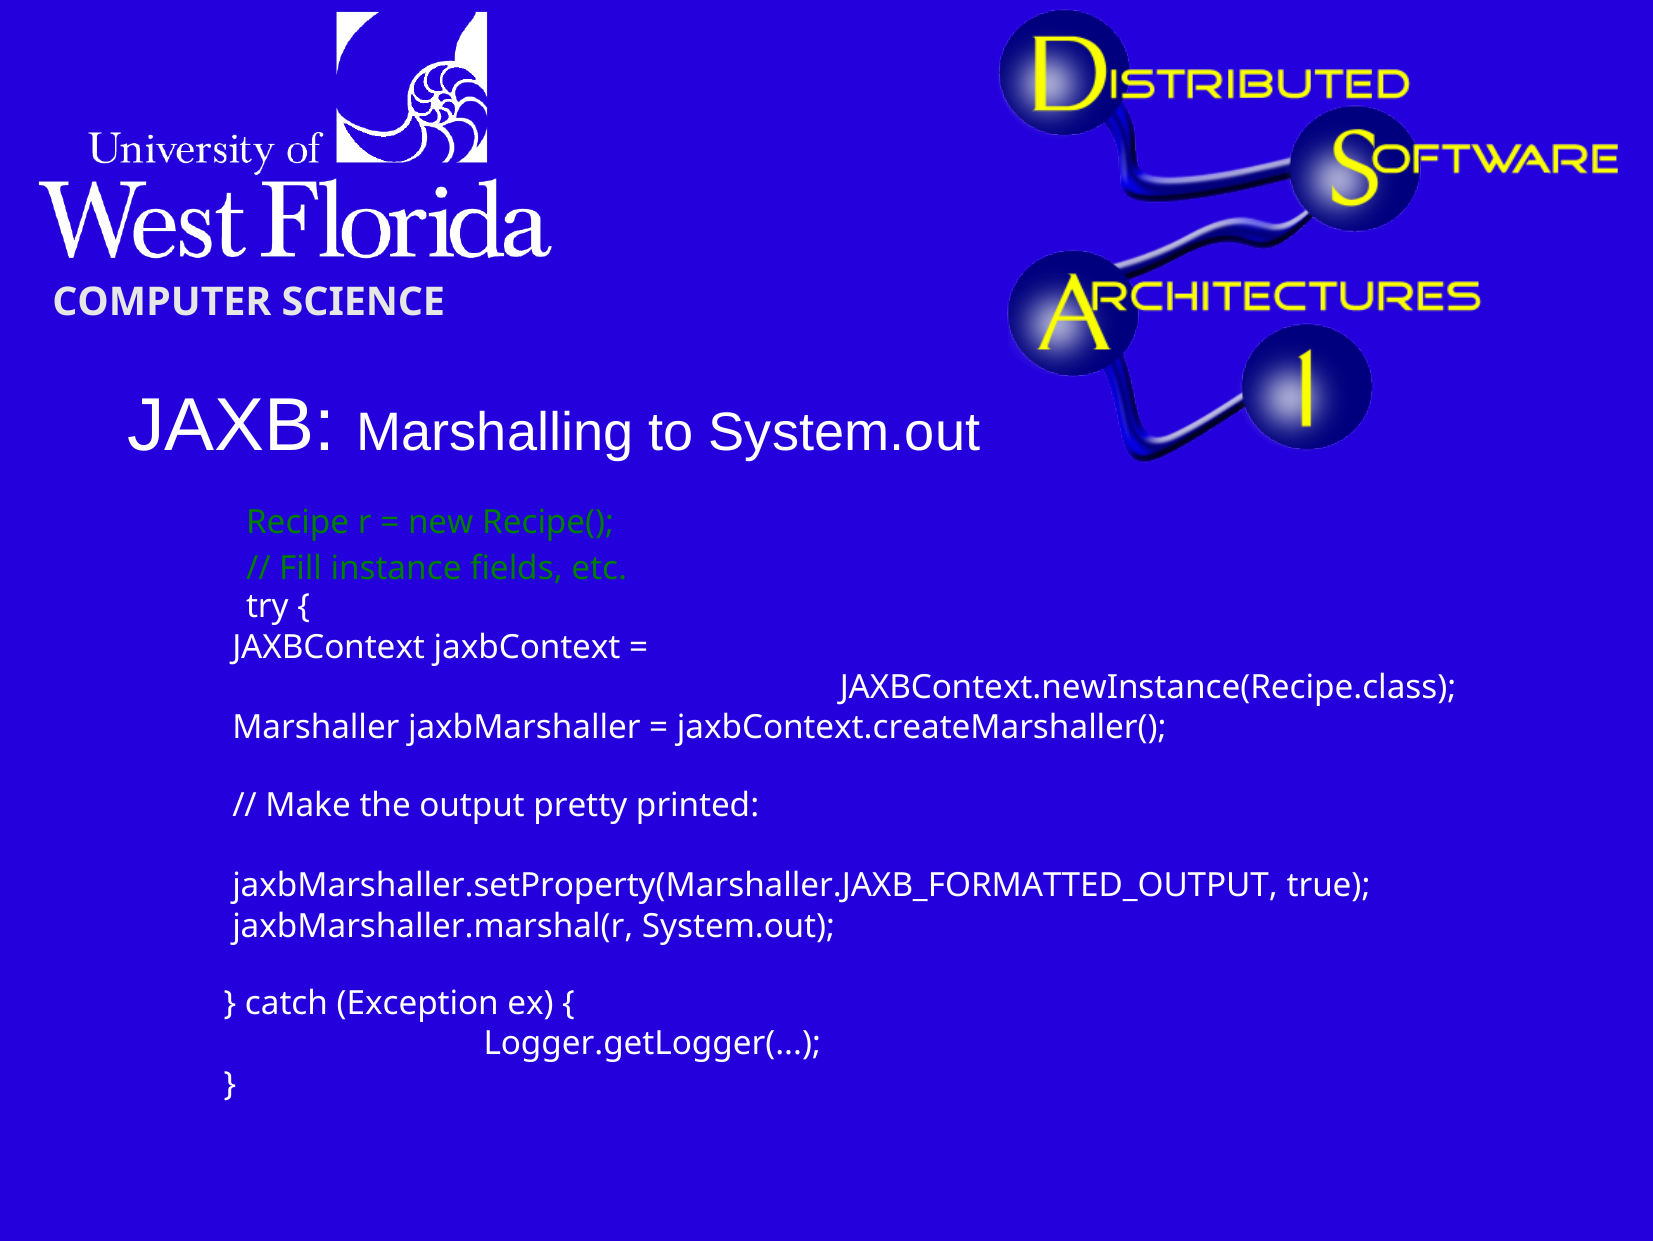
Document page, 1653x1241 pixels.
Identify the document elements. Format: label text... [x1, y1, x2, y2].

text_box COMPUTER SCIENCE [37, 262, 563, 333]
text_box JAXB: Marshalling to System.out Recipe r = new Recipe(); // Fill instance fields, etc. try { JAXBContext jaxbContext = JAXBContext.newInstance(Recipe.class); Marshaller jaxbMarshaller = jaxbContext.createMarshaller(); // Make the output pretty printed: jaxbMarshaller.setProperty(Marshaller.JAXB_FORMATTED_OUTPUT, true); jaxbMarshaller.marshal(r, System.out); } catch (Exception ex) { Logger.getLogger(...); } [112, 370, 1538, 1241]
picture [910, 0, 1653, 506]
picture [37, 0, 559, 262]
